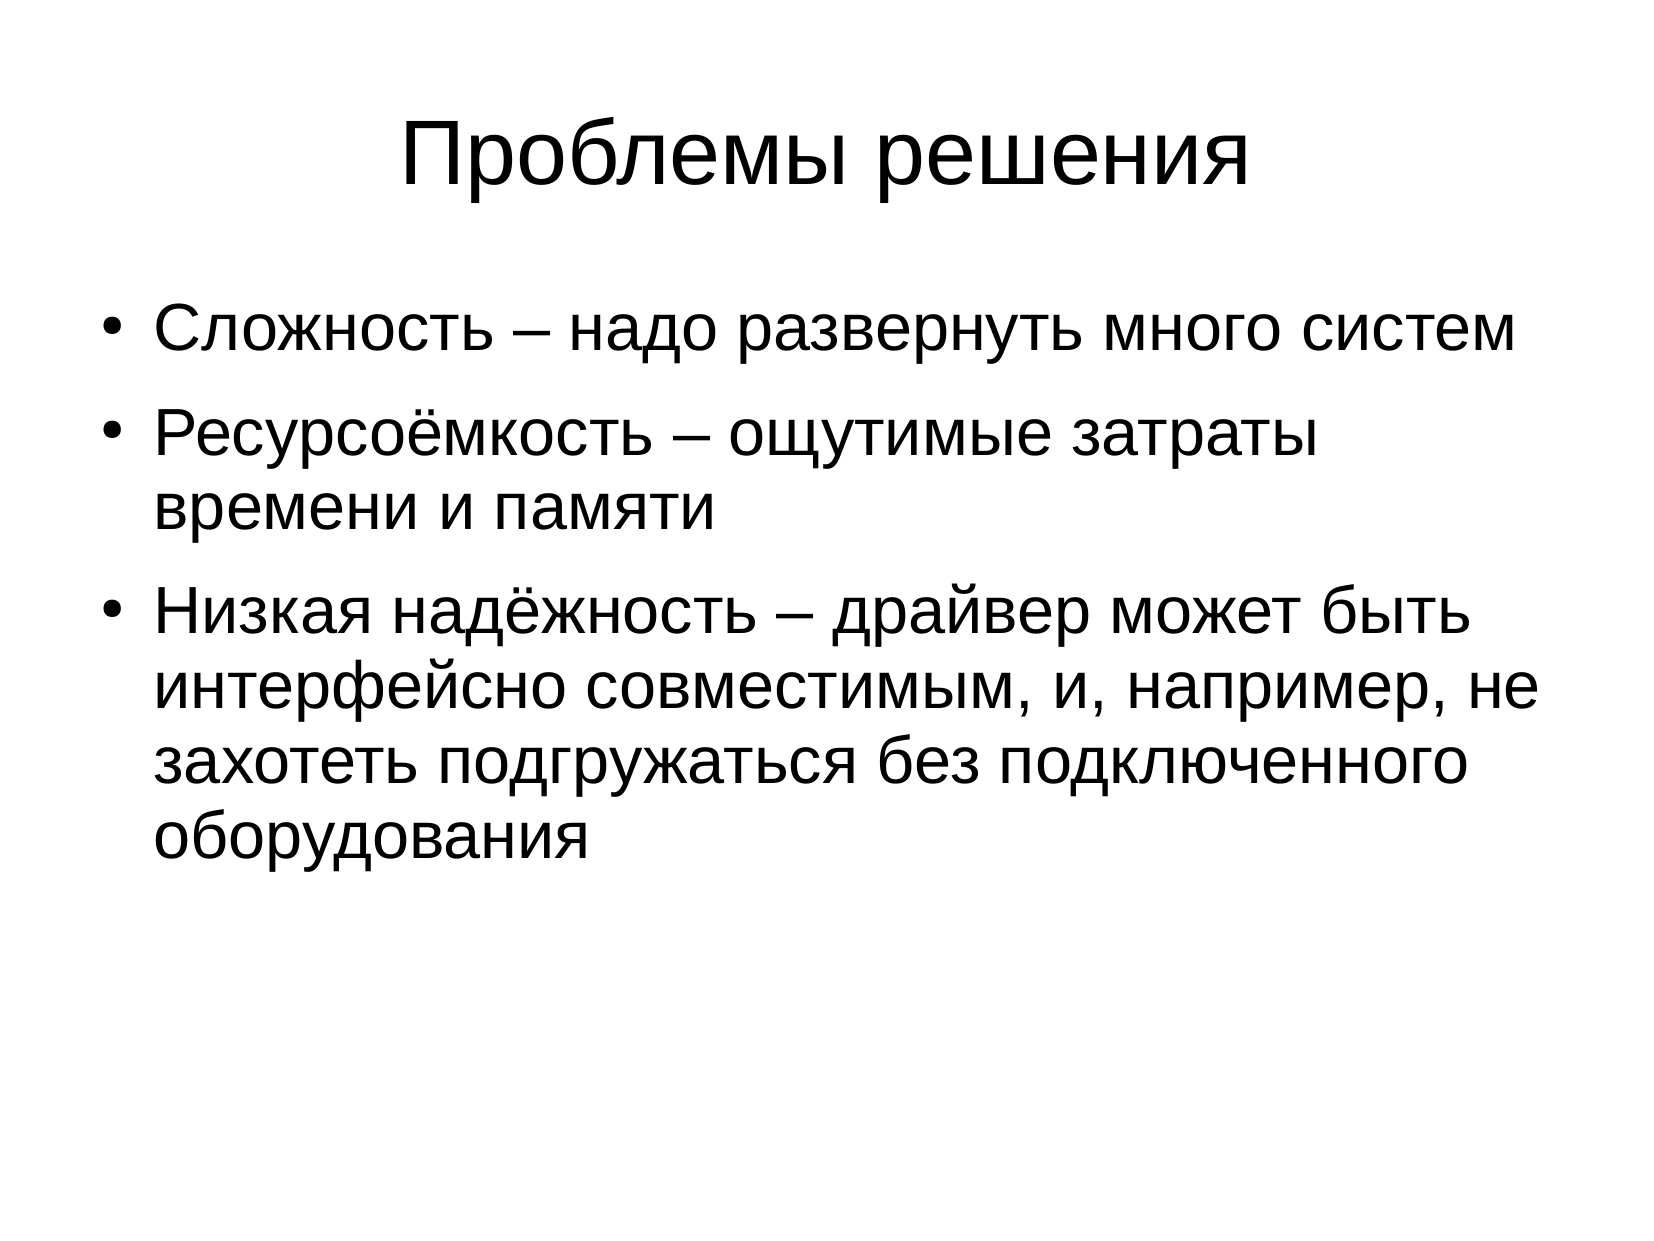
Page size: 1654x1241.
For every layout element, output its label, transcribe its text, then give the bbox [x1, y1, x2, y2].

title Проблемы решения [82, 56, 1571, 250]
list Сложность – надо развернуть много систем Ресурсоёмкость – ощутимые затраты времени и памяти Низкая надёжность – драйвер может быть интерфейсно совместимым, и, например, не захотеть подгружаться без подключенного оборудования [82, 290, 1571, 1109]
